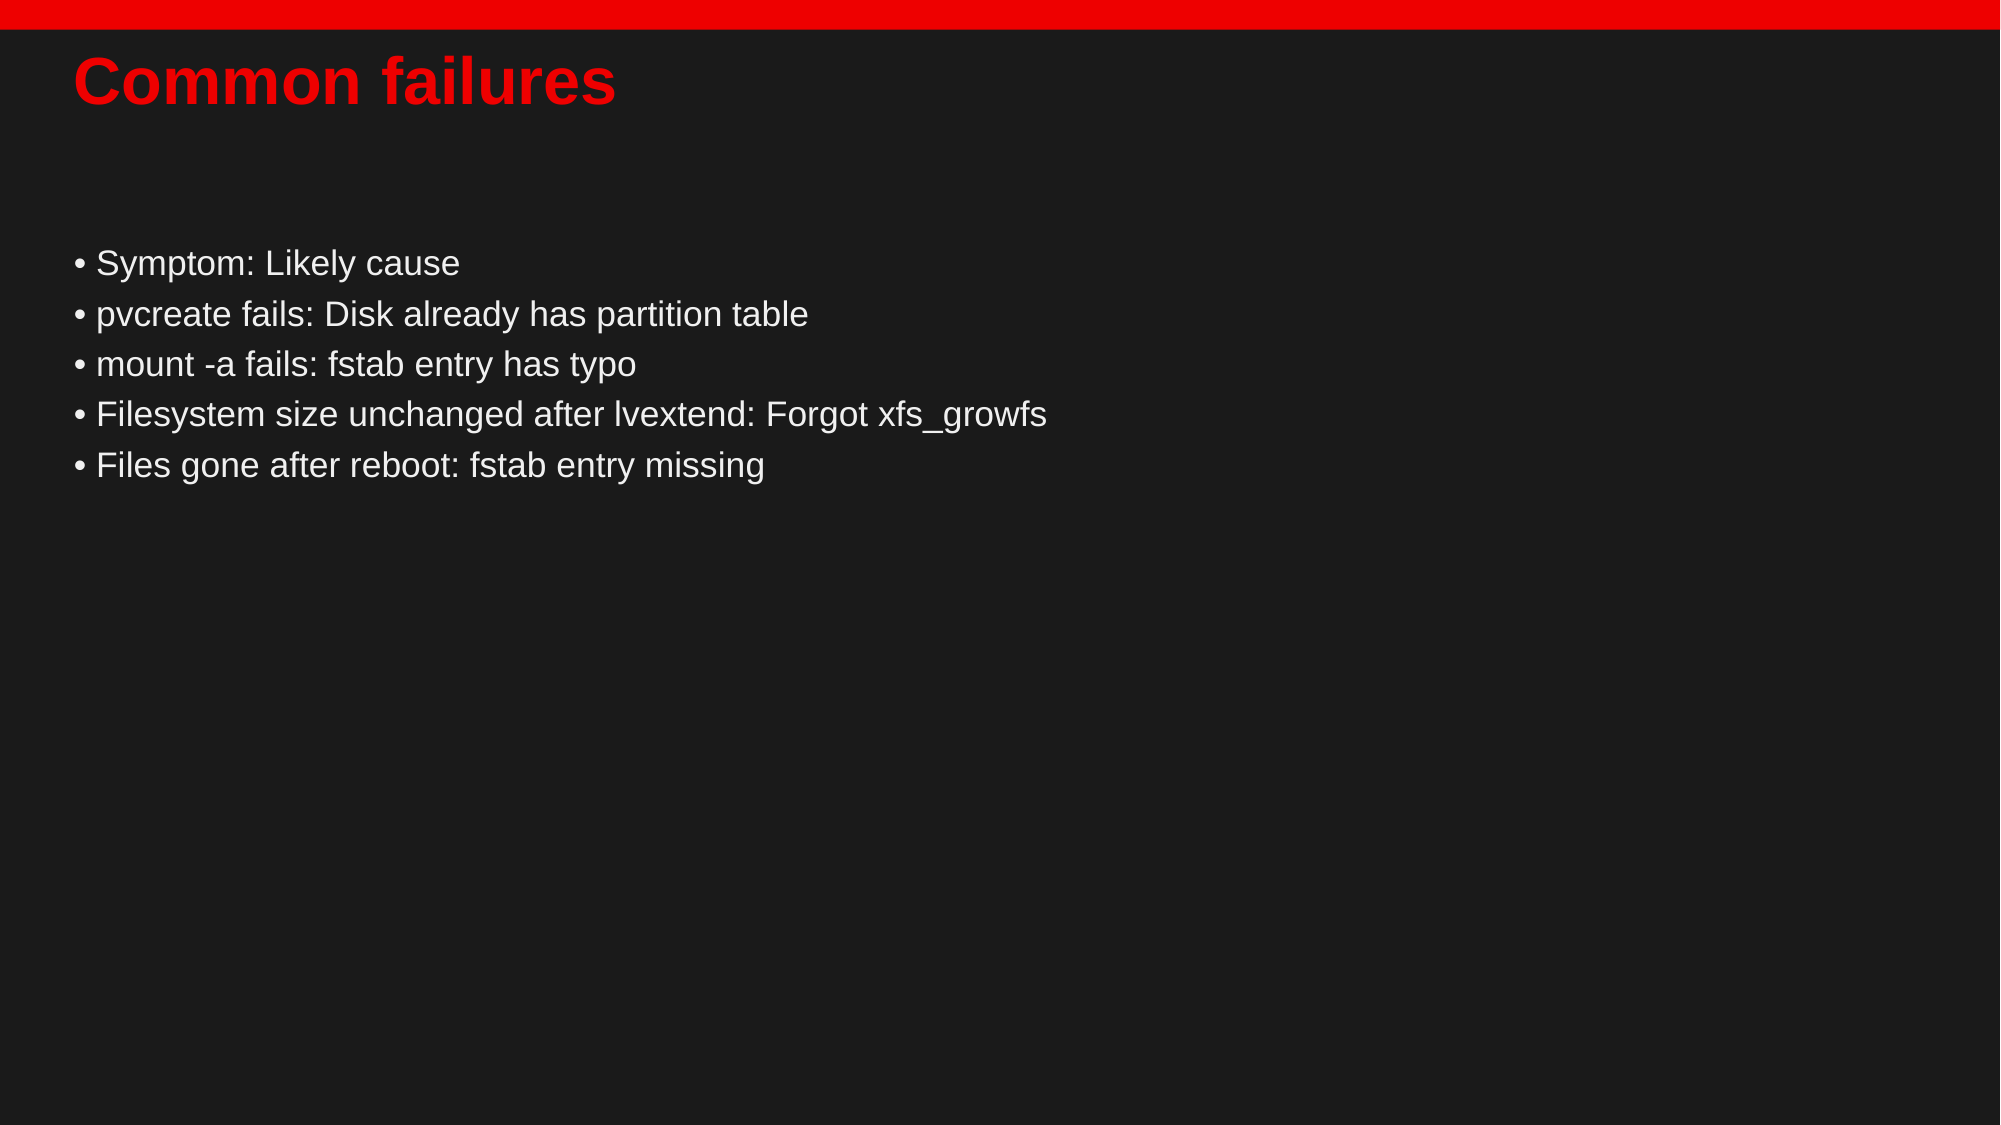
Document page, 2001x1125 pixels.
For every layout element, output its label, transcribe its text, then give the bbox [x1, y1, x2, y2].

text_box [0, 0, 2001, 30]
text_box Common failures [59, 36, 1942, 208]
text_box • Symptom: Likely cause • pvcreate fails: Disk already has partition table • mount -a fails: fstab entry has typo • Filesystem size unchanged after lvextend: Forgot xfs_growfs • Files gone after reboot: fstab entry missing [59, 236, 1942, 1037]
